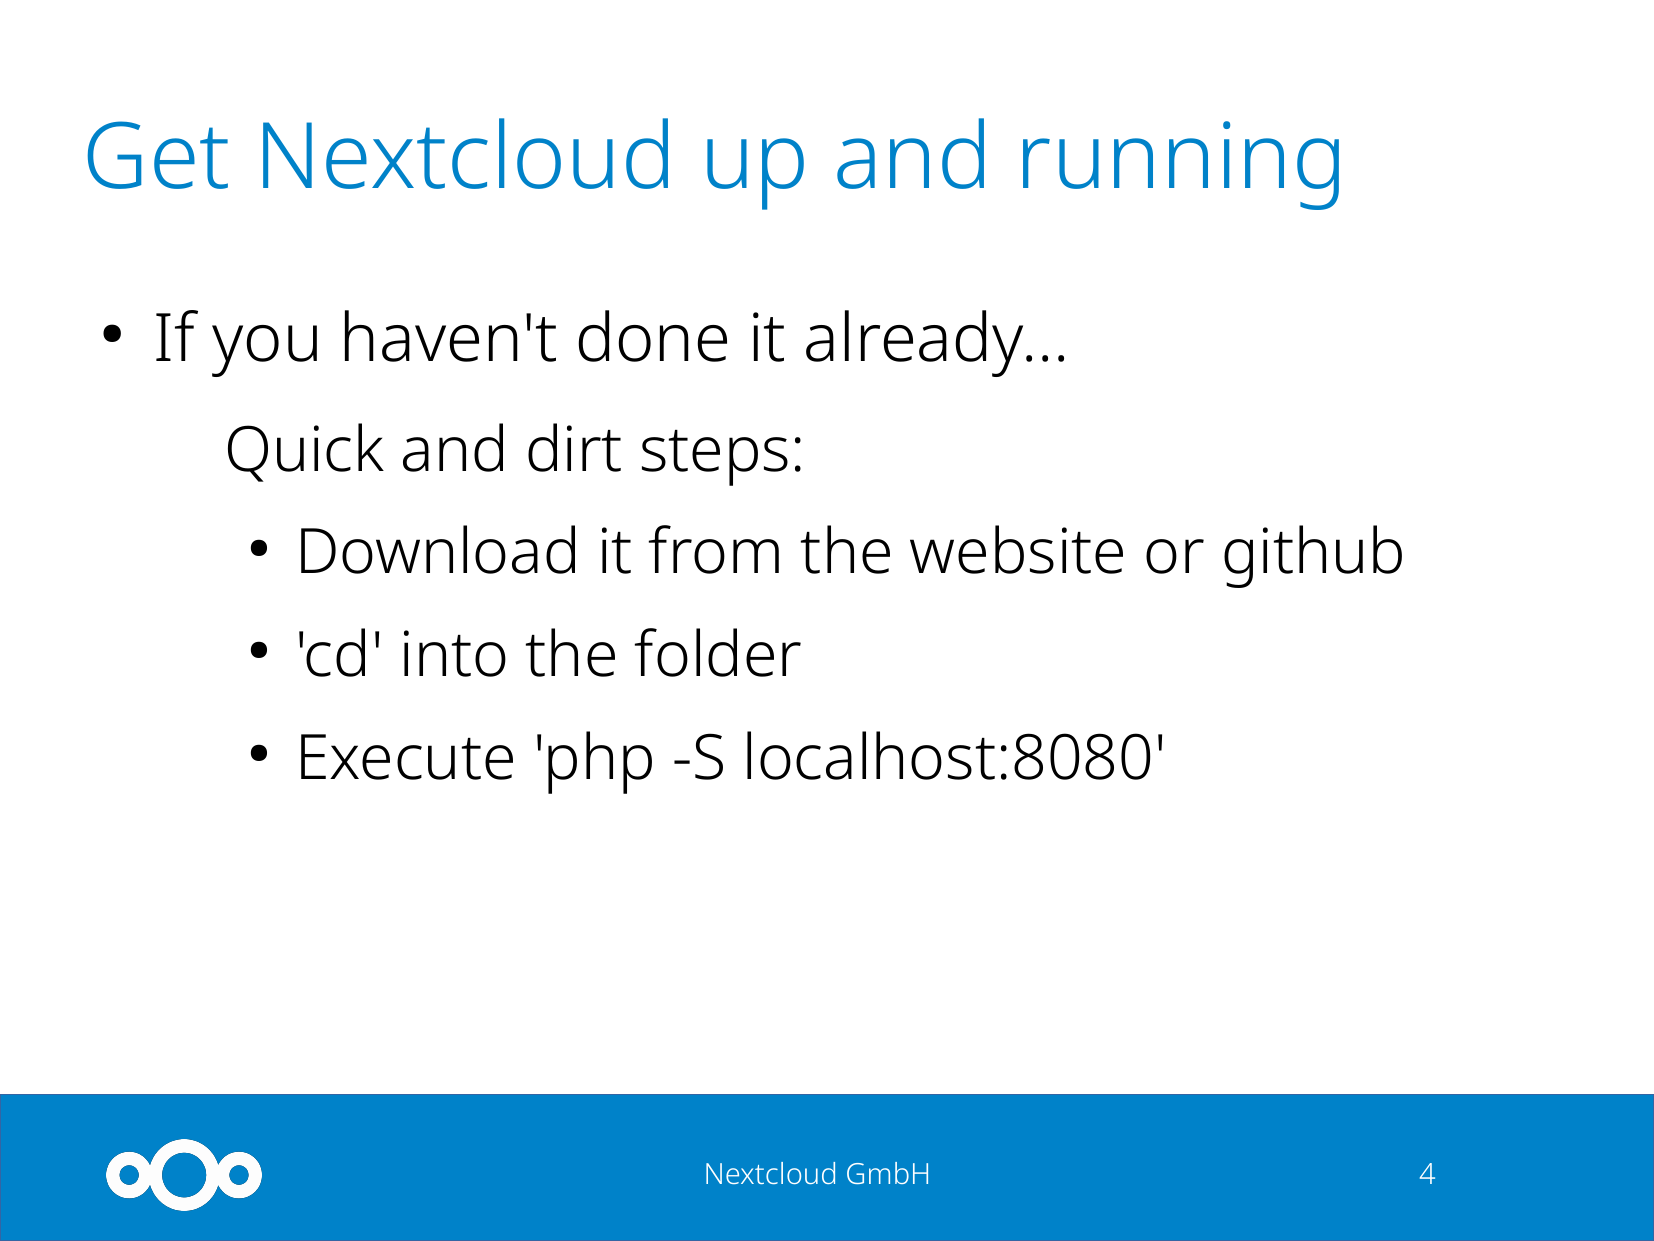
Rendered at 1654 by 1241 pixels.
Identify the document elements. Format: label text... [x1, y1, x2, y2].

picture [106, 1139, 262, 1211]
title Get Nextcloud up and running [82, 49, 1571, 257]
list If you haven't done it already... Quick and dirt steps: Download it from the website or github 'cd' into the folder Execute 'php -S localhost:8080' [82, 290, 1536, 1010]
